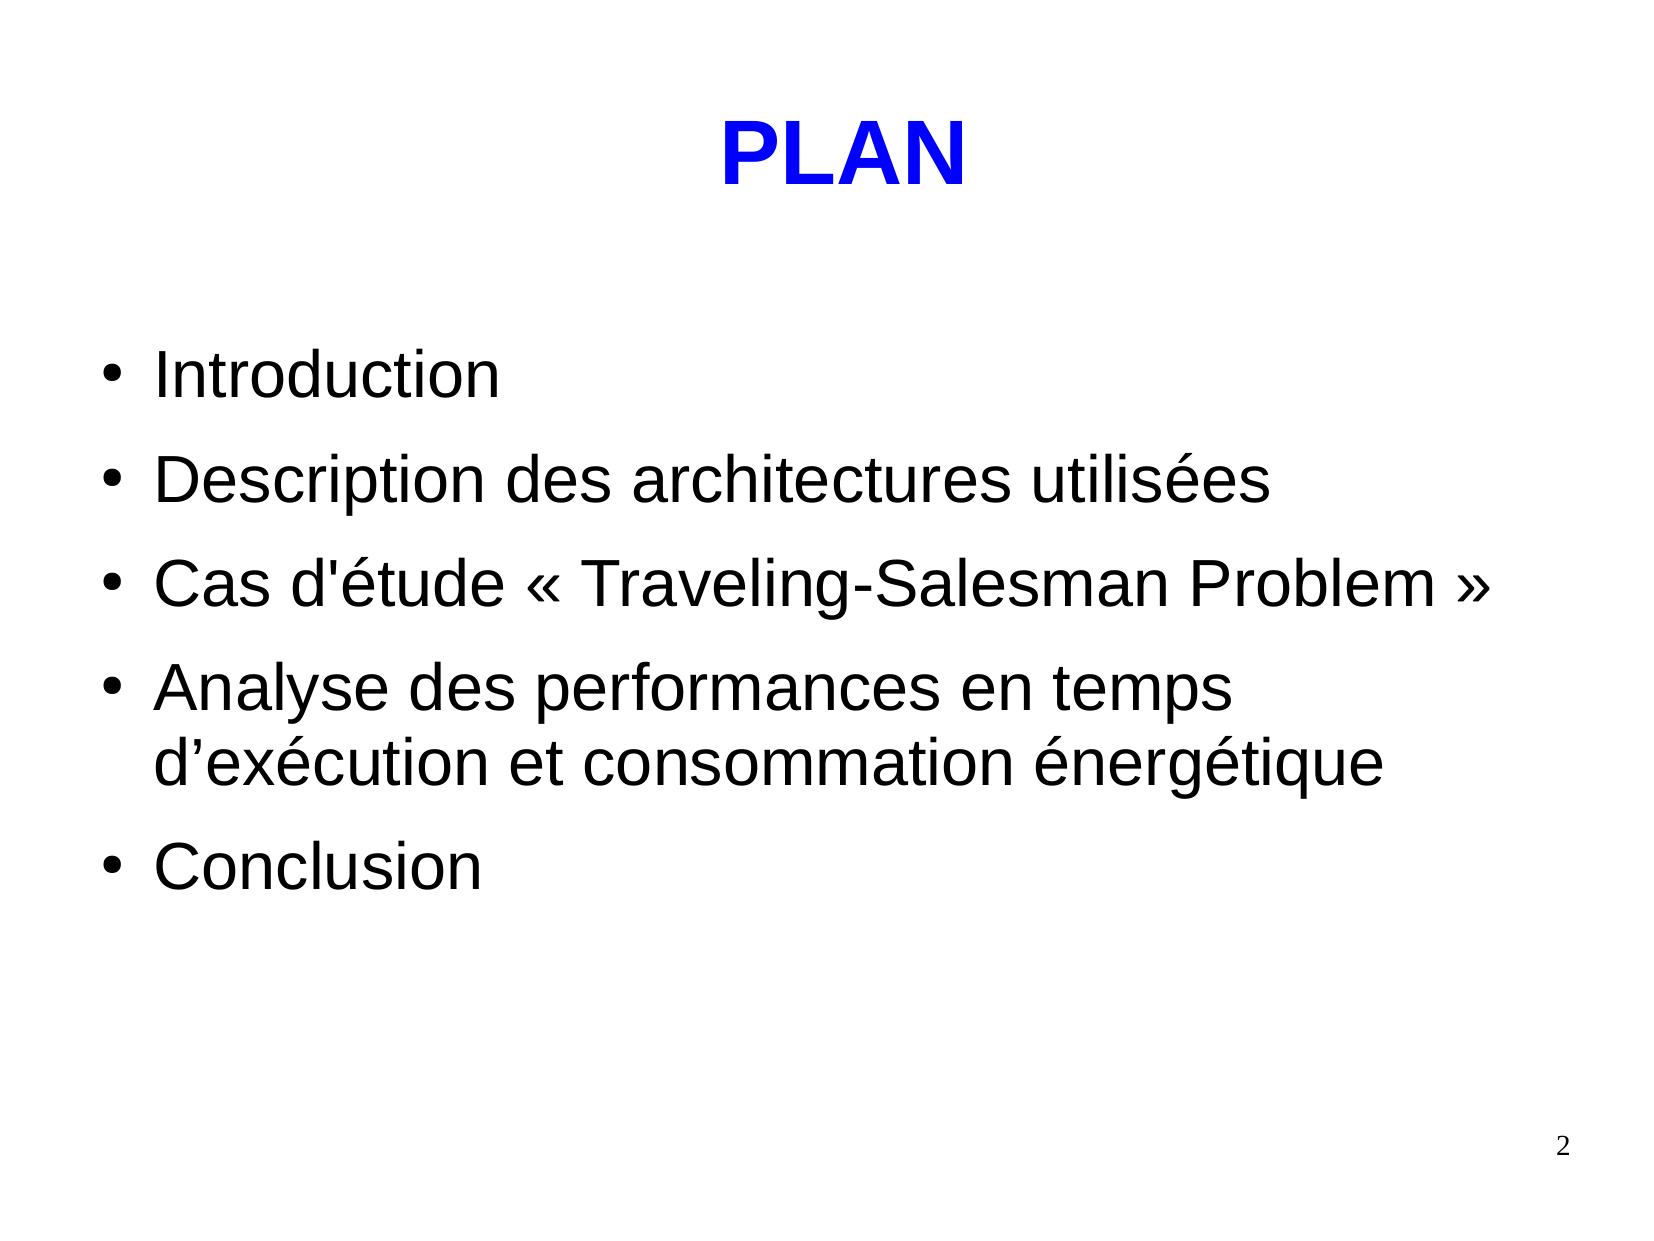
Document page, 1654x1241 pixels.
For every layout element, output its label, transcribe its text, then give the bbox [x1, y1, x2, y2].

list Introduction Description des architectures utilisées Cas d'étude « Traveling-Salesman Problem » Analyse des performances en temps d’exécution et consommation énergétique Conclusion [82, 337, 1571, 1057]
title PLAN [82, 49, 1571, 257]
